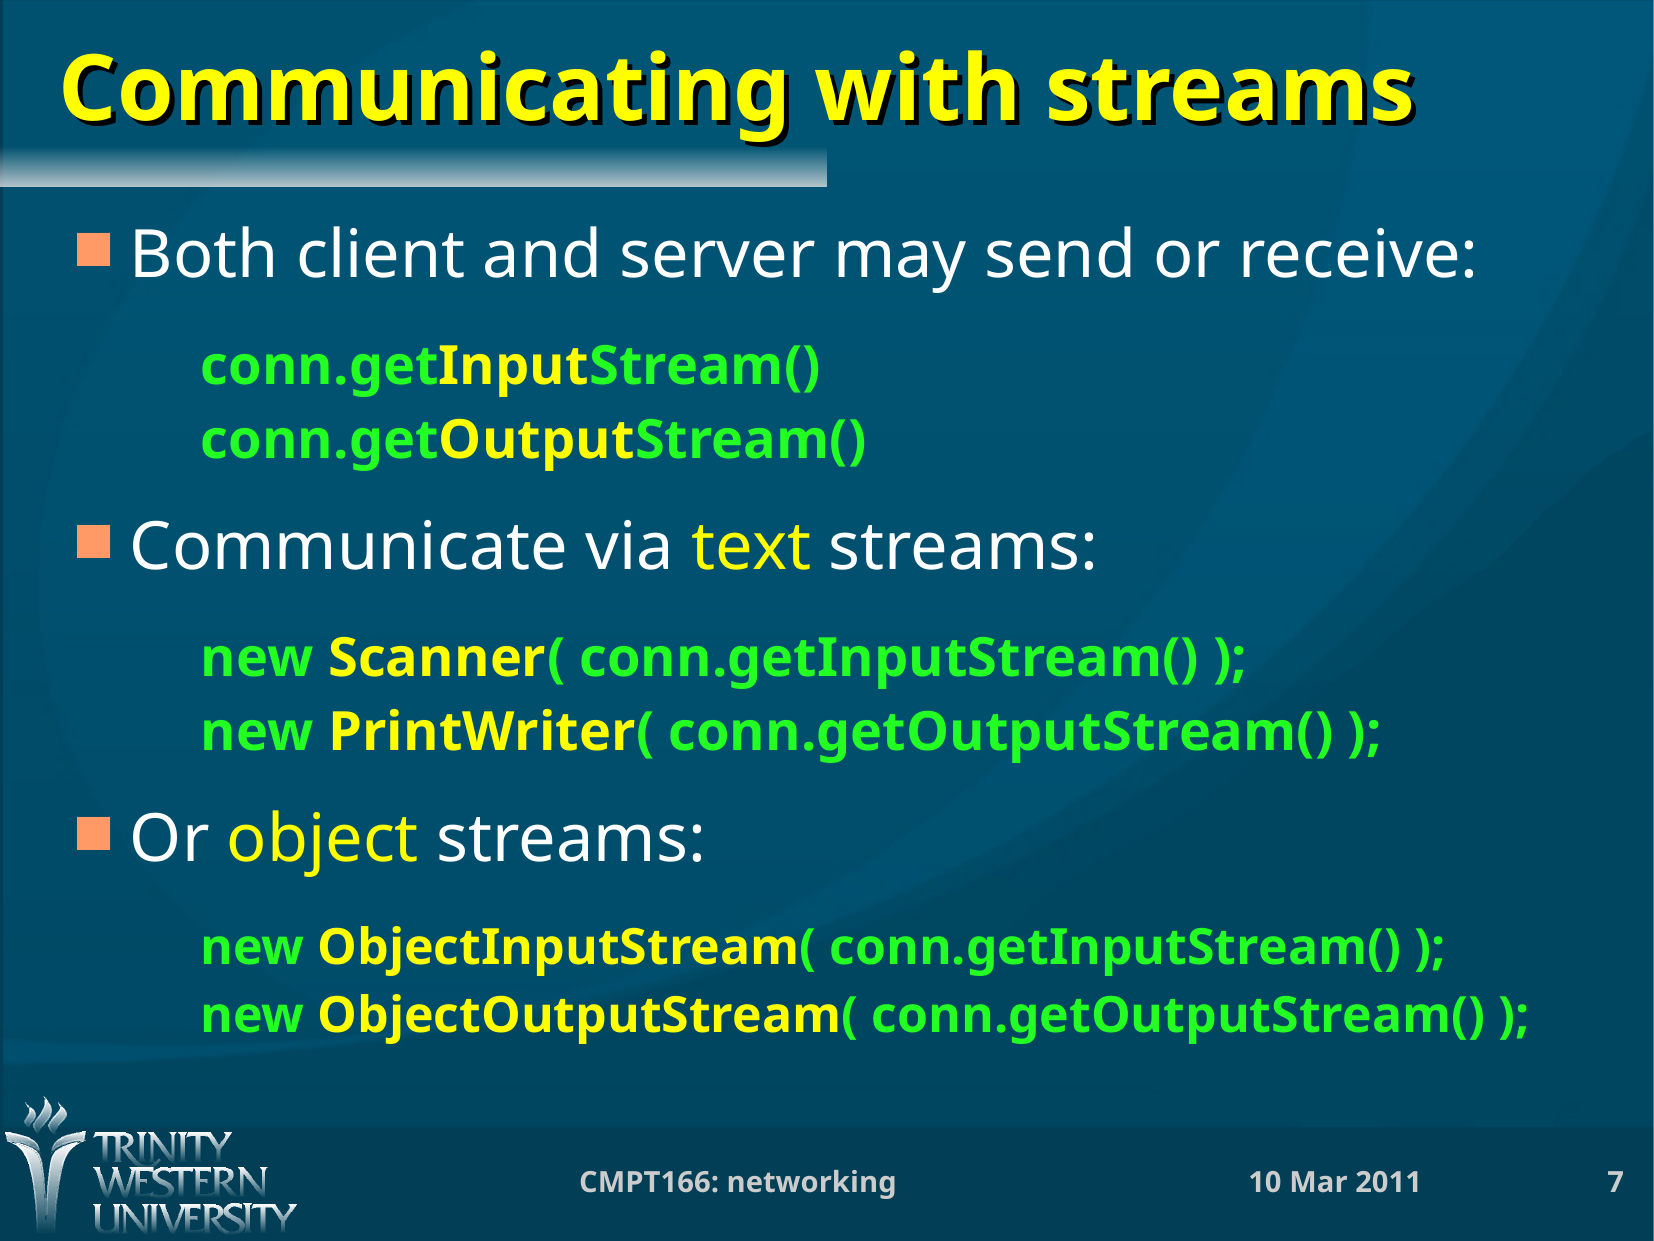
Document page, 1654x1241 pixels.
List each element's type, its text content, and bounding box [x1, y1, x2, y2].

title Communicating with streams [59, 19, 1595, 148]
list Both client and server may send or receive: conn.getInputStream() conn.getOutputStream() Communicate via text streams: new Scanner( conn.getInputStream() ); new PrintWriter( conn.getOutputStream() ); Or object streams: new ObjectInputStream( conn.getInputStream() ); new ObjectOutputStream( conn.getOutputStream() ); [59, 206, 1625, 1026]
picture [38, 1227, 54, 1232]
title Running out of IP space: IPv6 [0, 154, 827, 158]
